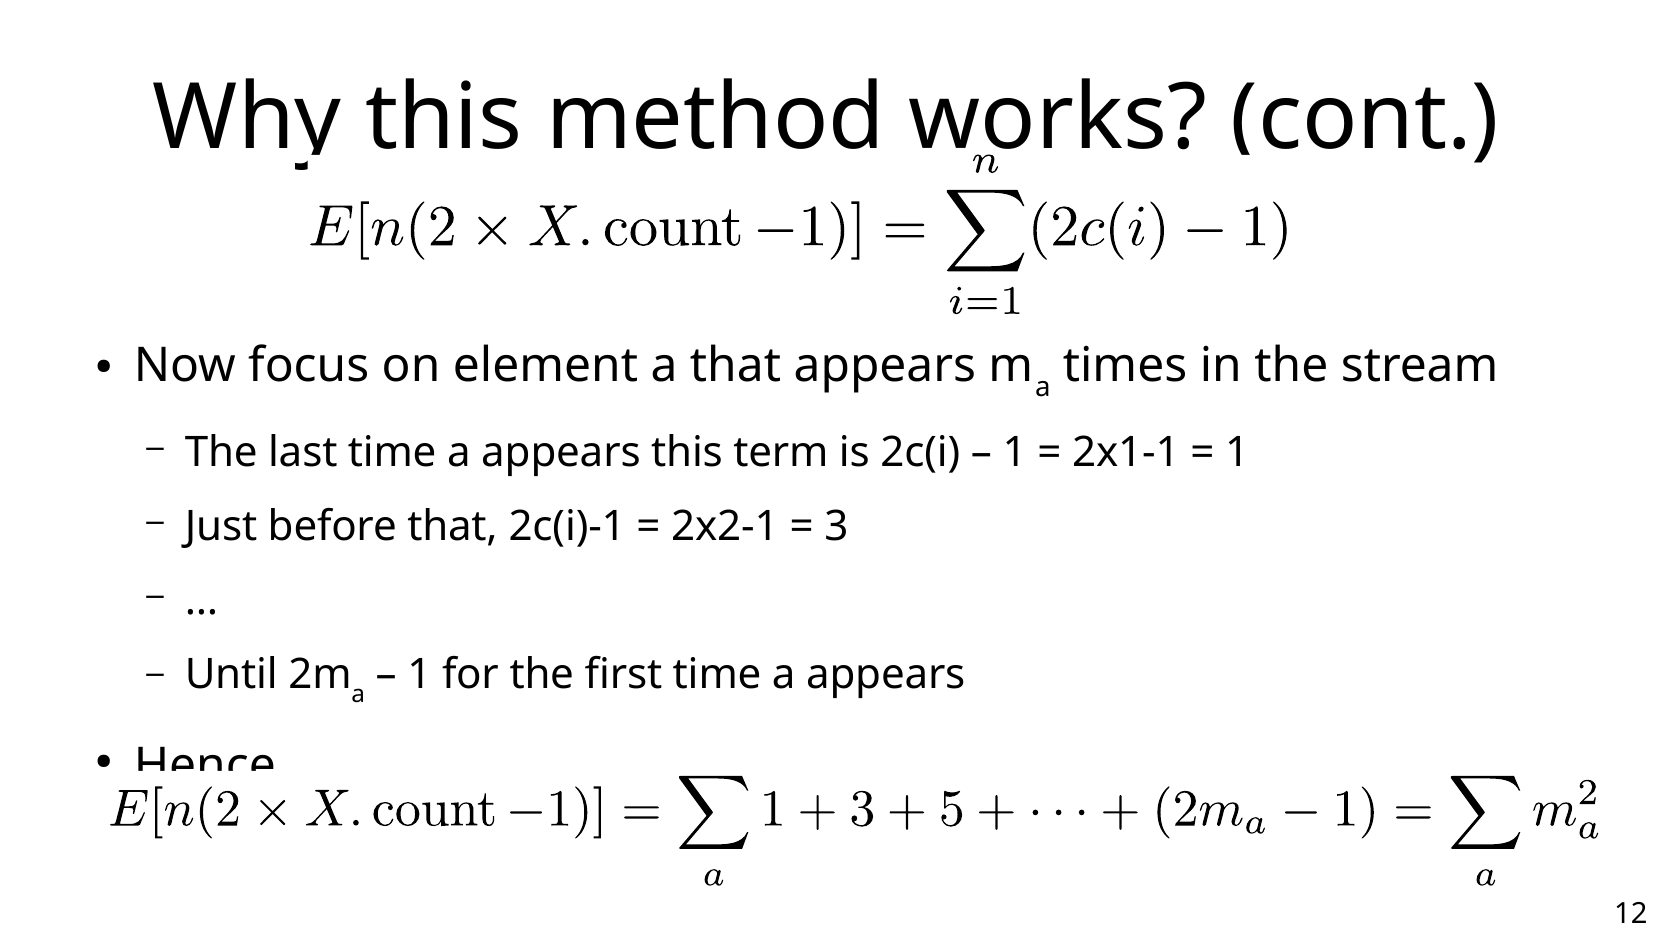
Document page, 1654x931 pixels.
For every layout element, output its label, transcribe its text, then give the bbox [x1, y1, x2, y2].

text_box [307, 154, 1293, 315]
title Why this method works? (cont.) [82, 1, 1571, 226]
list Now focus on element a that appears ma times in the stream The last time a appears this term is 2c(i) – 1 = 2x1-1 = 1 Just before that, 2c(i)-1 = 2x2-1 = 3 … Until 2ma – 1 for the first time a appears Hence [82, 329, 1571, 797]
text_box [107, 770, 1600, 886]
